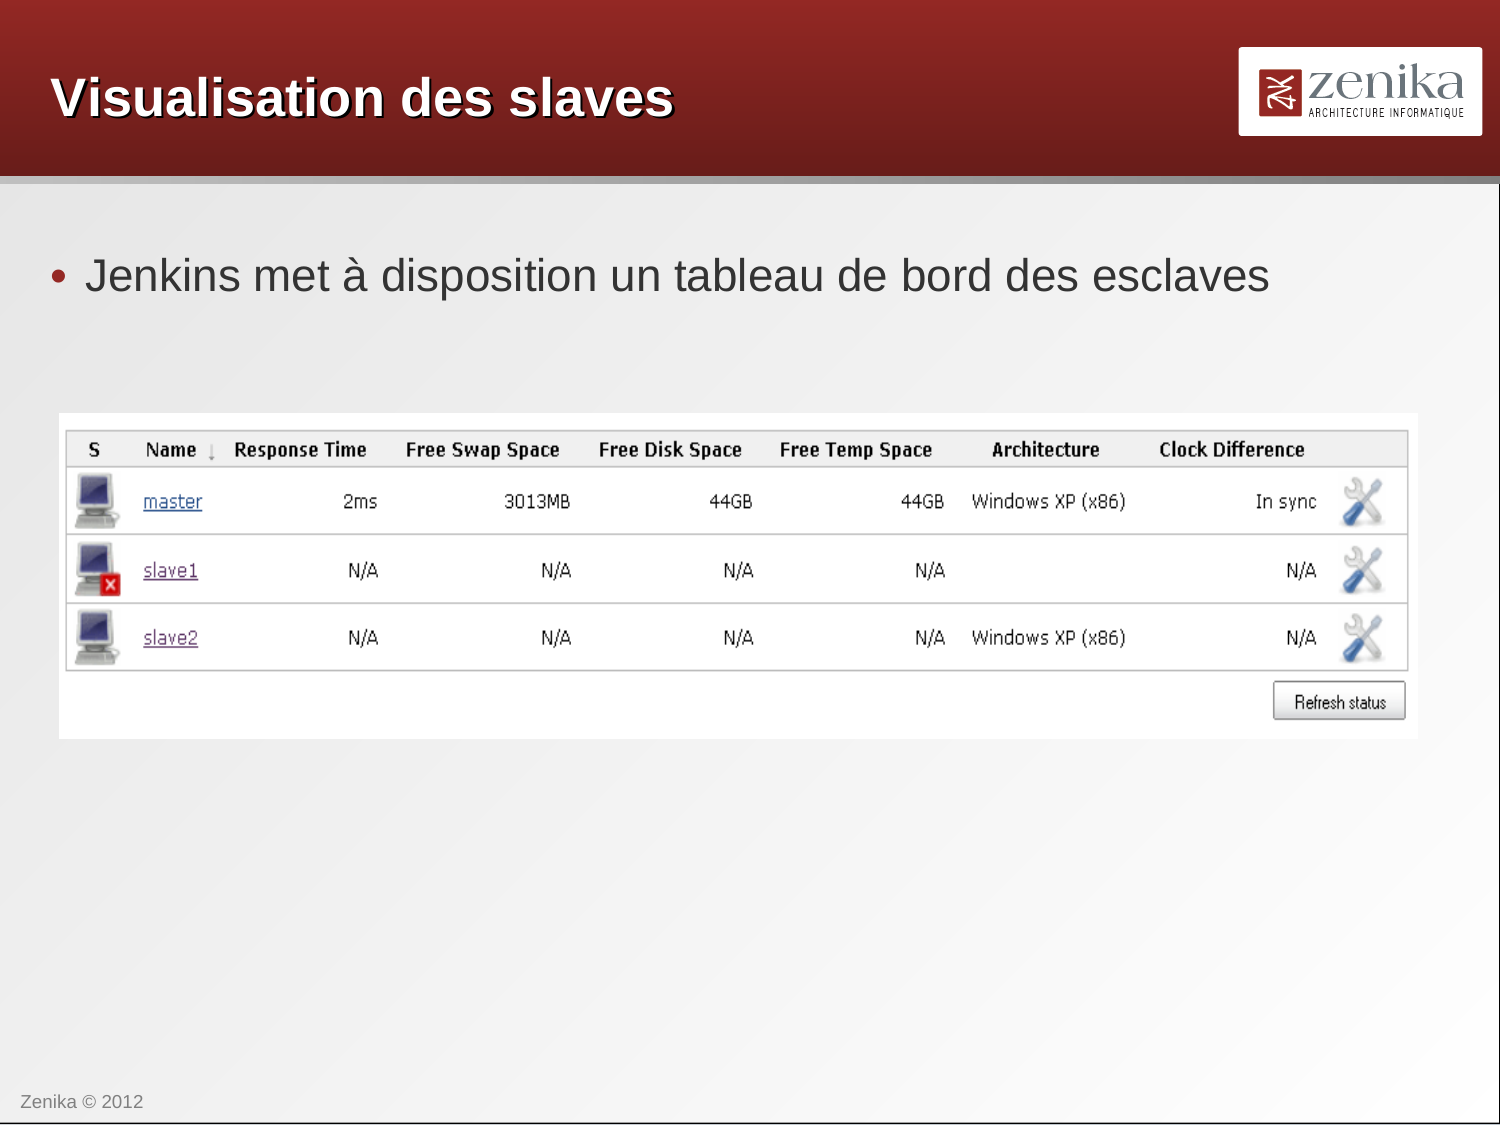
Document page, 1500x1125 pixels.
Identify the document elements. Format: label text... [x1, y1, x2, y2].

picture [1257, 58, 1464, 125]
picture [59, 413, 1418, 739]
list Jenkins met à disposition un tableau de bord des esclaves [50, 249, 1435, 1064]
title Visualisation des slaves [50, 22, 1206, 172]
